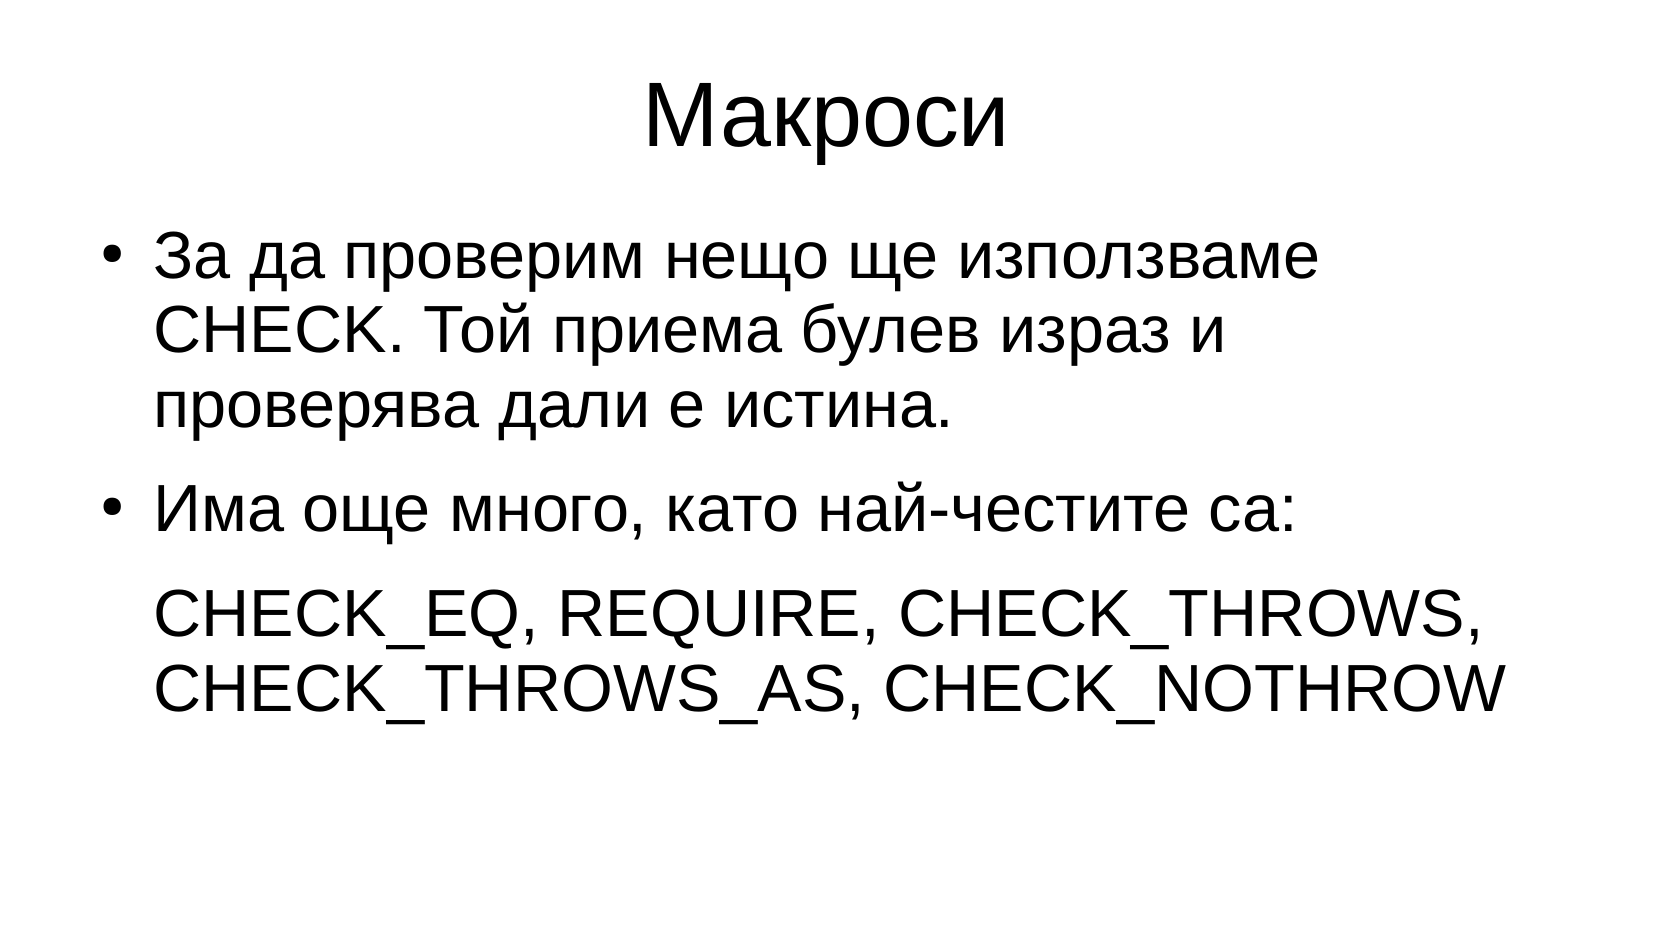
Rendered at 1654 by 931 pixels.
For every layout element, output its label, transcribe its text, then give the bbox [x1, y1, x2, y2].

title Макроси [82, 37, 1571, 193]
list За да проверим нещо ще използваме CHECK. Той приема булев израз и проверява дали е истина. Има още много, като най-честите са: CHECK_EQ, REQUIRE, CHECK_THROWS, CHECK_THROWS_AS, CHECK_NOTHROW [82, 217, 1571, 758]
